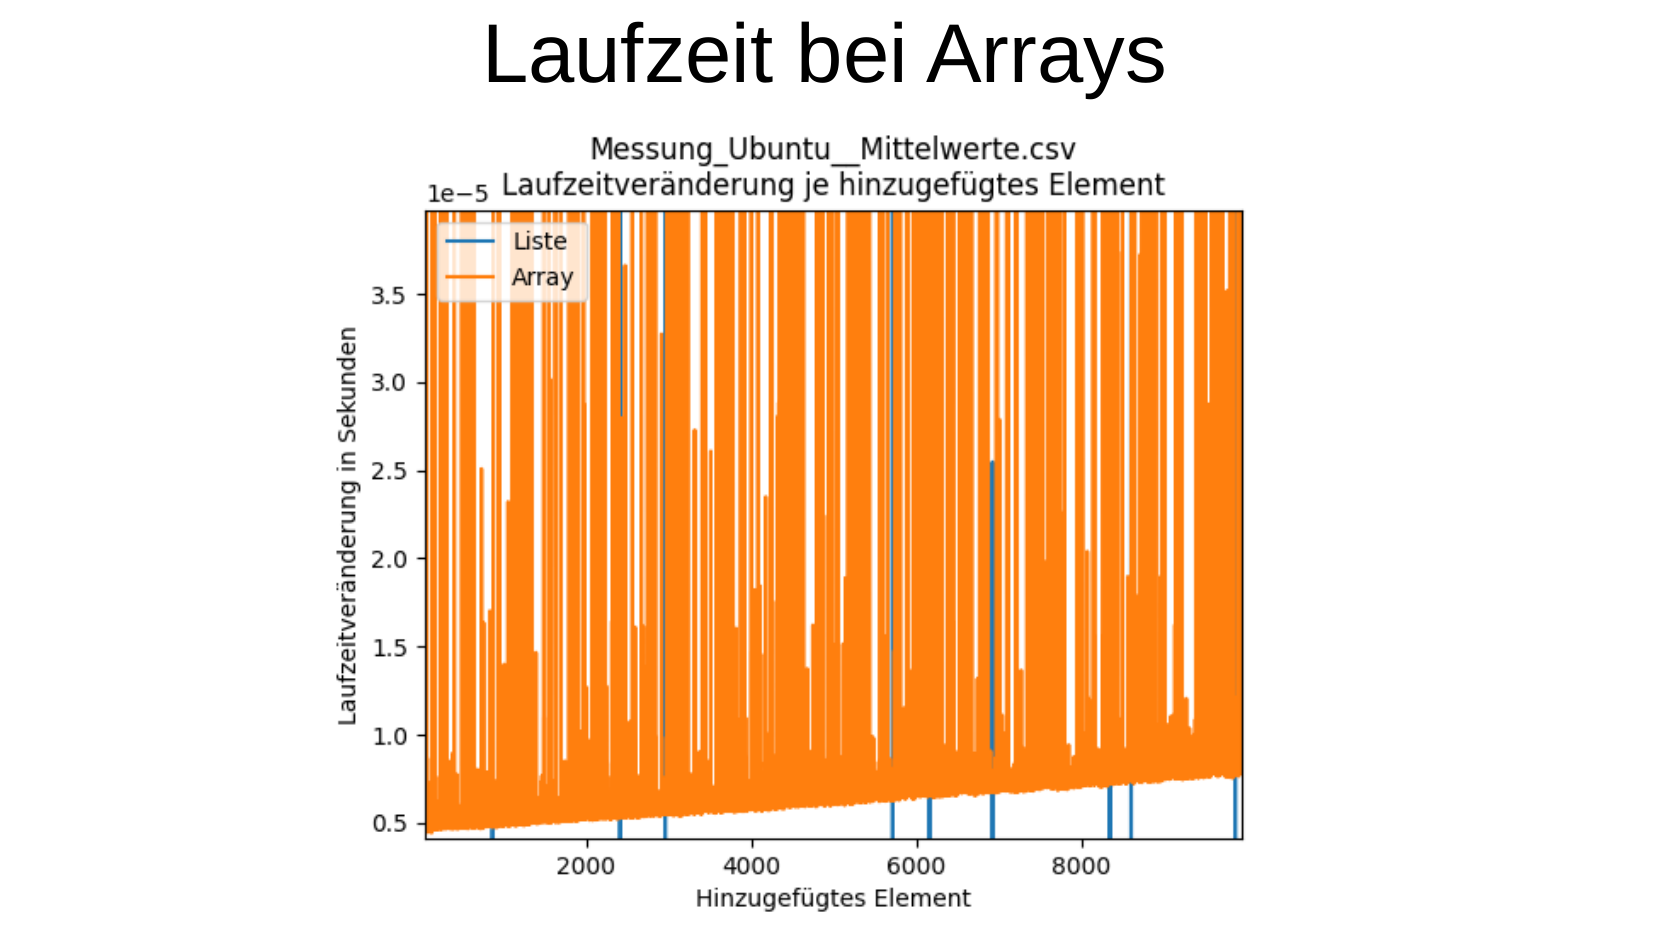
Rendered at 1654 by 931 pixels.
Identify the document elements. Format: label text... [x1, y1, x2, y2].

title Laufzeit bei Arrays [37, 0, 1613, 147]
picture [262, 112, 1351, 929]
